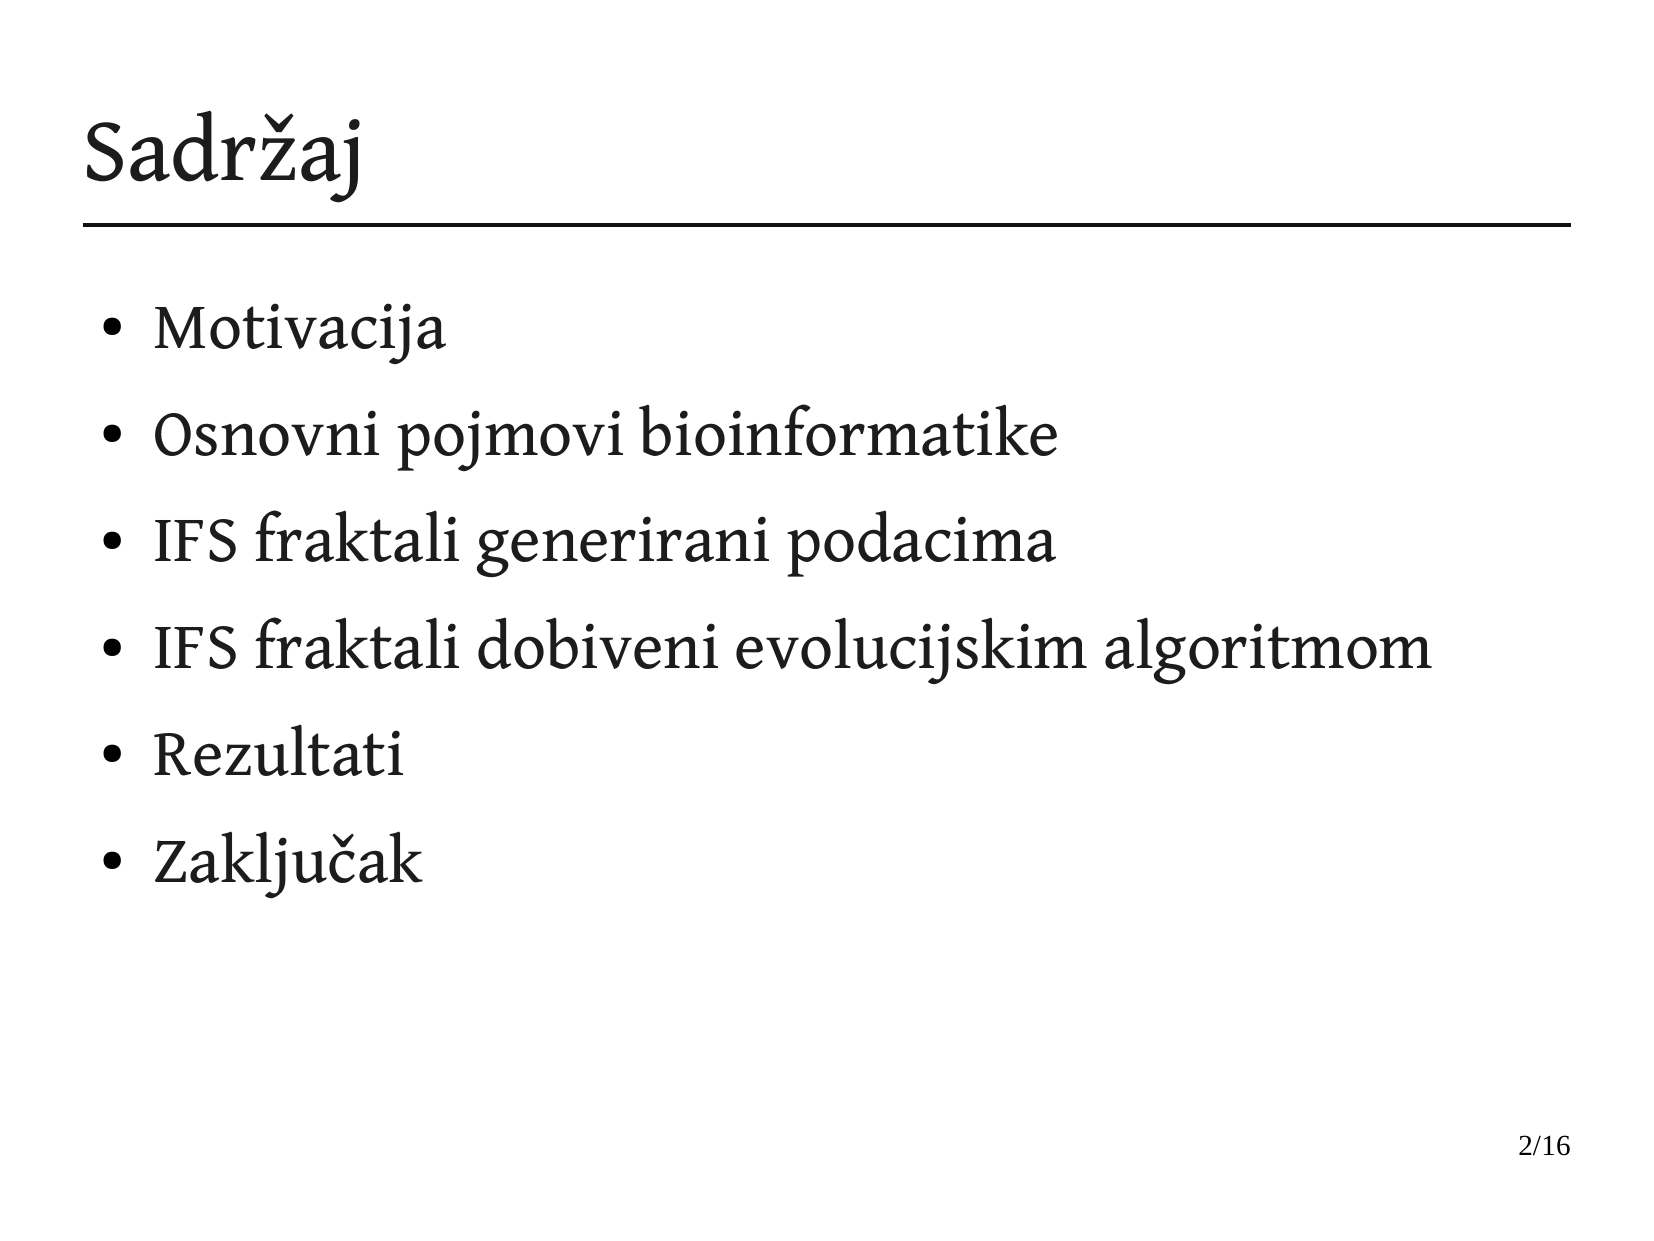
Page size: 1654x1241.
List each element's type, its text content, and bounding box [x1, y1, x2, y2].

list Motivacija Osnovni pojmovi bioinformatike IFS fraktali generirani podacima IFS fraktali dobiveni evolucijskim algoritmom Rezultati Zaključak [82, 290, 1571, 1109]
title Sadržaj [82, 49, 1571, 257]
